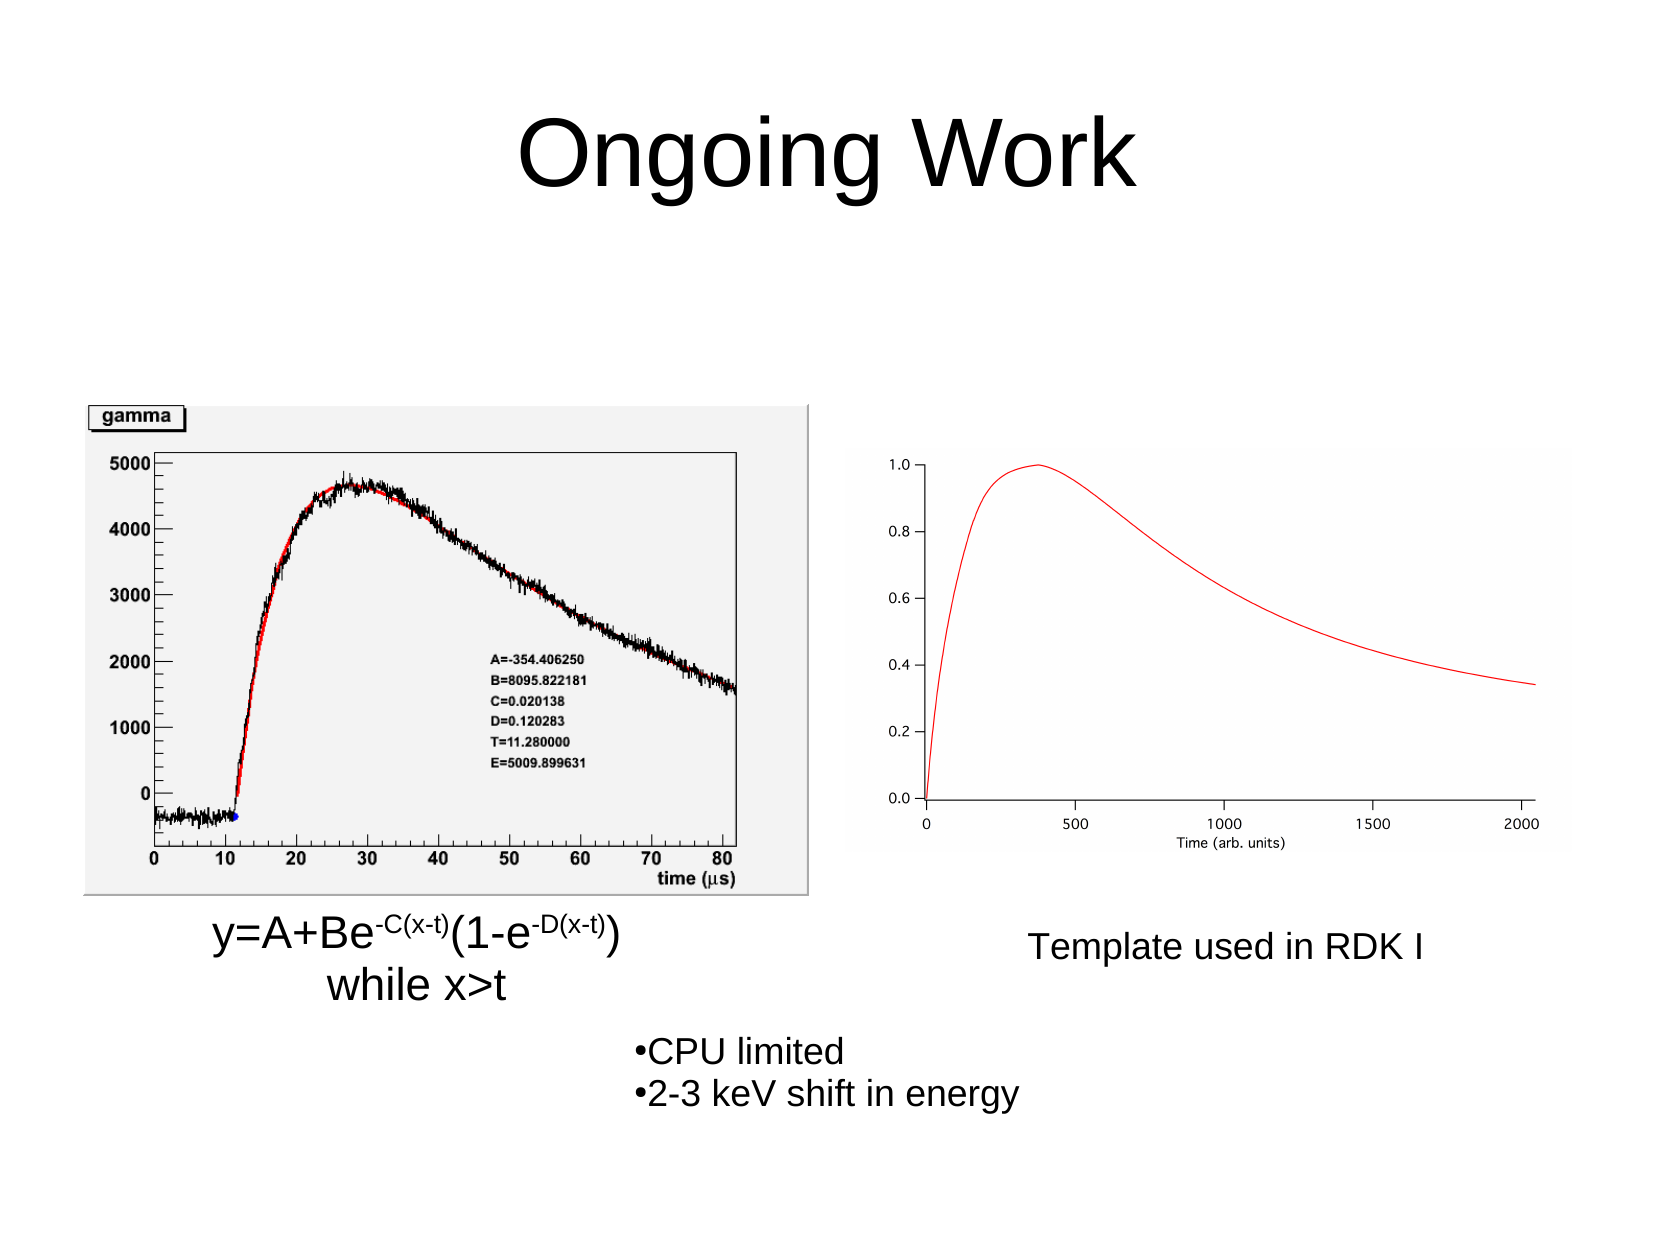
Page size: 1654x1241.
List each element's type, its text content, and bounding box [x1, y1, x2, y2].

title Ongoing Work [82, 49, 1571, 257]
text_box CPU limited 2-3 keV shift in energy [619, 1023, 1035, 1123]
picture [845, 448, 1572, 852]
picture [82, 403, 809, 897]
text_box Template used in RDK I [1012, 918, 1441, 976]
text_box y=A+Be-C(x-t)(1-e-D(x-t)) while x>t [197, 900, 636, 1019]
